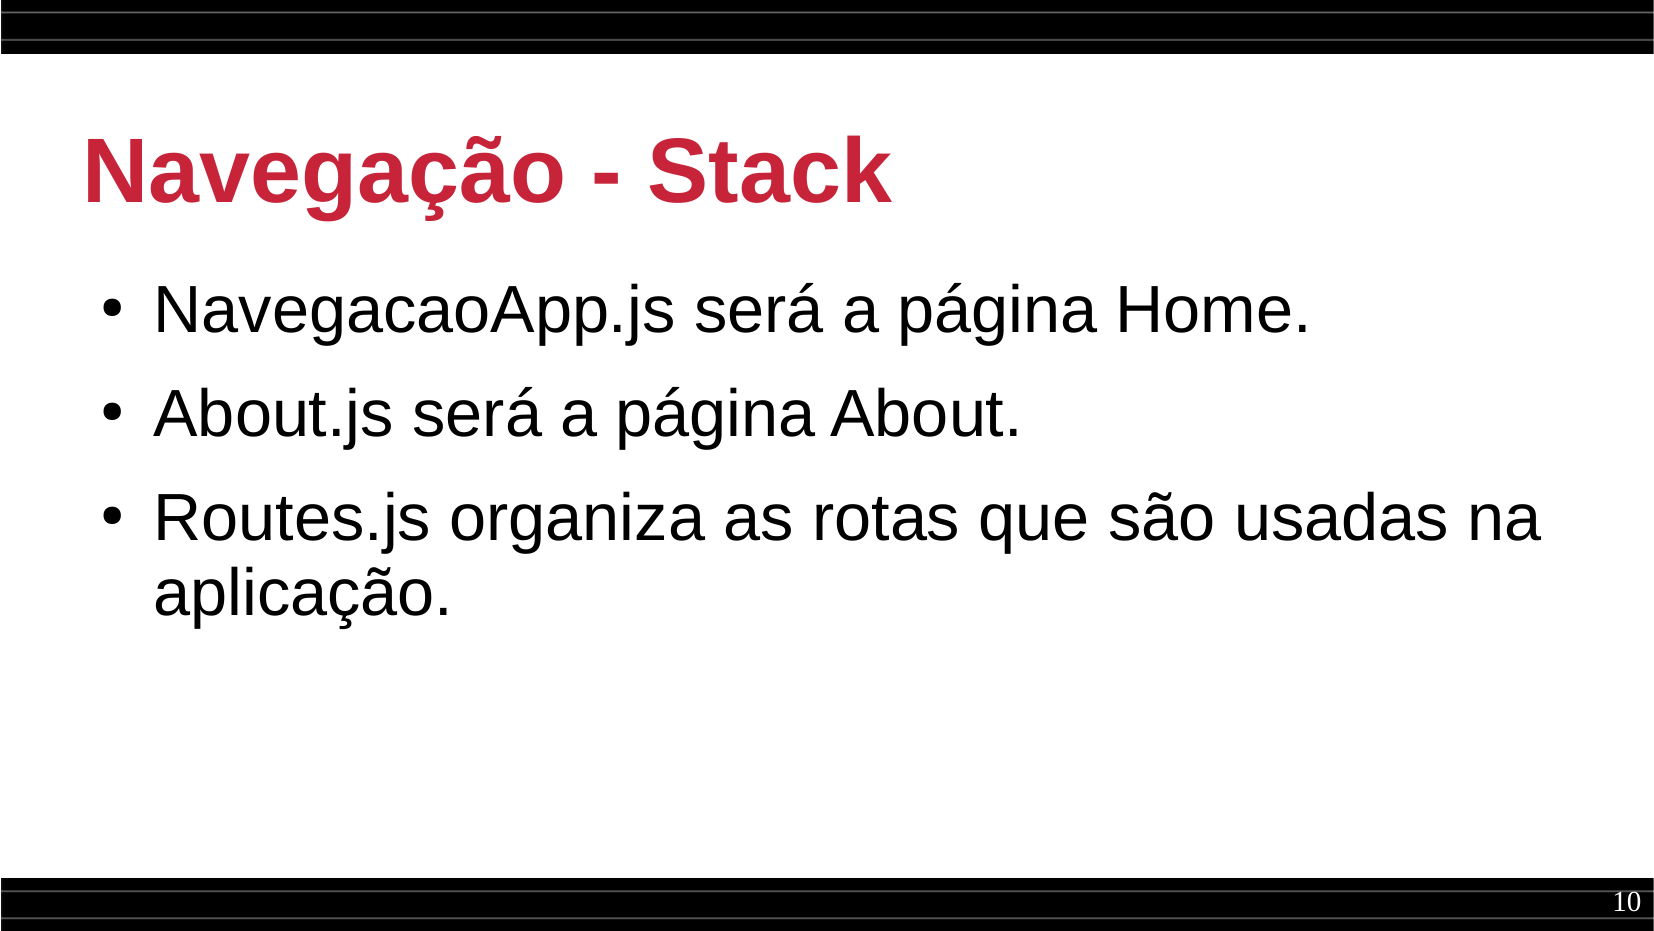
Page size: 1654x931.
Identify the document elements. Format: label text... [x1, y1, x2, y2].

list NavegacaoApp.js será a página Home. About.js será a página About. Routes.js organiza as rotas que são usadas na aplicação. [82, 271, 1571, 758]
picture [1, 0, 1654, 54]
title Navegação - Stack [82, 92, 1571, 249]
picture [1, 878, 1654, 931]
